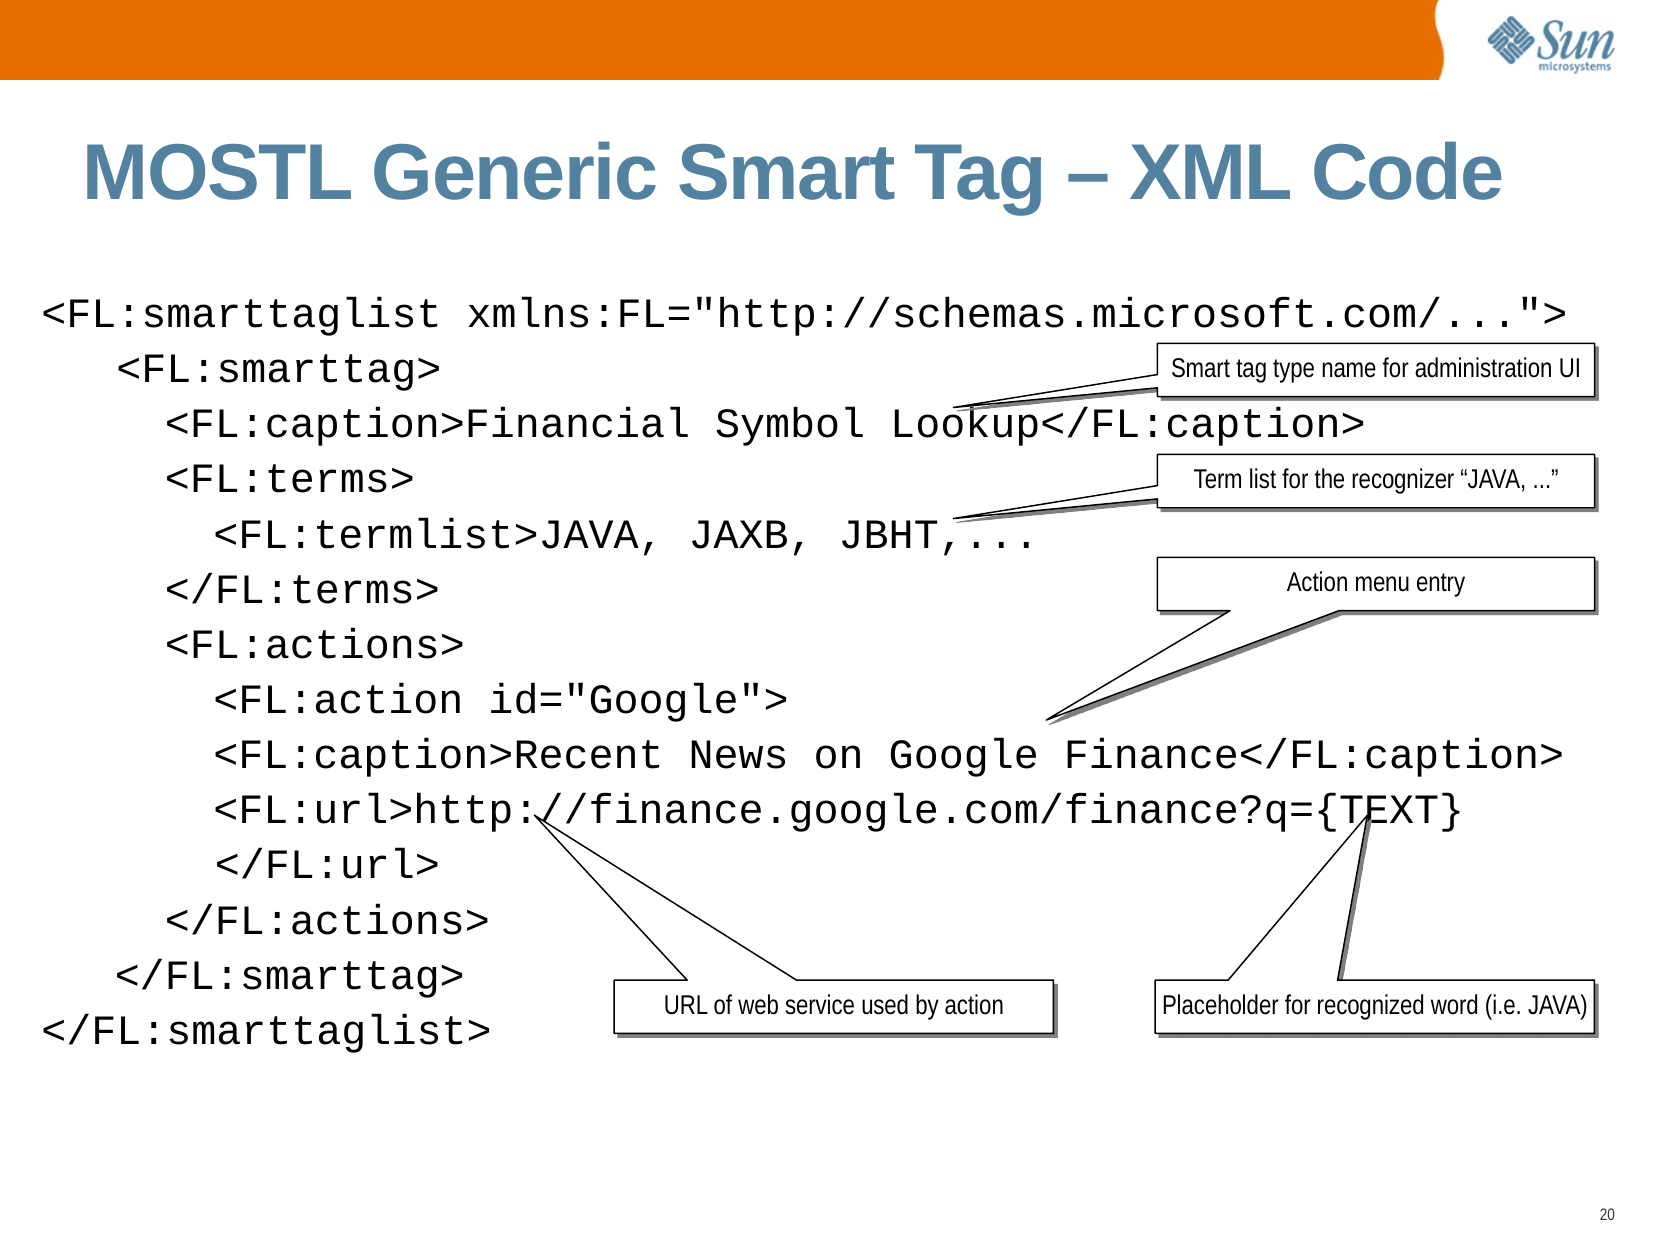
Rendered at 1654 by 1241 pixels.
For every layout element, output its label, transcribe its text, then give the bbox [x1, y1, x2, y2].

text_box <FL:smarttaglist xmlns:FL="http://schemas.microsoft.com/..."> <FL:smarttag> <FL:caption>Financial Symbol Lookup</FL:caption> <FL:terms> <FL:termlist>JAVA, JAXB, JBHT,... </FL:terms> <FL:actions> <FL:action id="Google"> <FL:caption>Recent News on Google Finance</FL:caption> <FL:url>http://finance.google.com/finance?q={TEXT} </FL:url> </FL:actions> </FL:smarttag> </FL:smarttaglist> [41, 295, 1537, 1115]
text_box Placeholder for recognized word (i.e. JAVA) [1155, 815, 1595, 1034]
text_box Smart tag type name for administration UI [953, 343, 1595, 408]
text_box Action menu entry [1046, 557, 1595, 721]
title MOSTL Generic Smart Tag – XML Code [82, 135, 1585, 250]
text_box URL of web service used by action [534, 815, 1054, 1034]
picture [0, 0, 1654, 80]
text_box Term list for the recognizer “JAVA, ...” [953, 454, 1595, 519]
